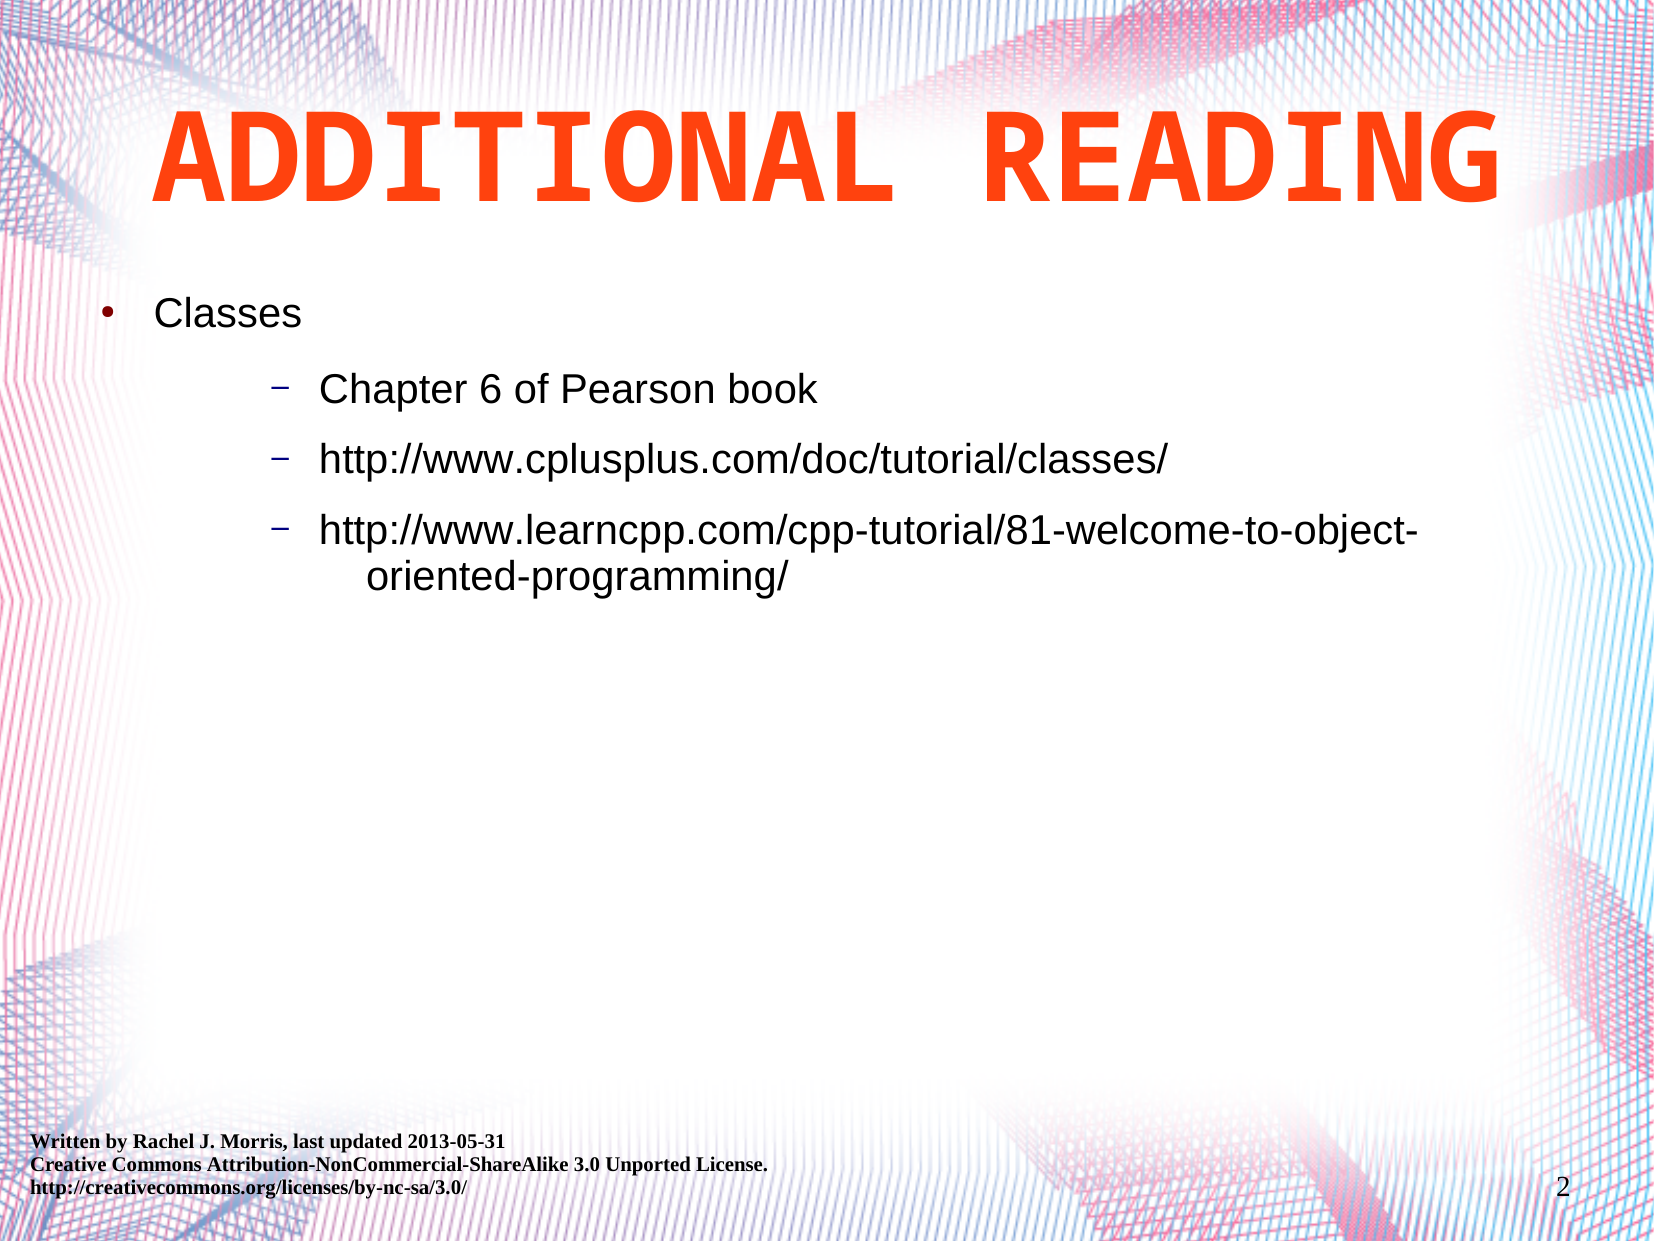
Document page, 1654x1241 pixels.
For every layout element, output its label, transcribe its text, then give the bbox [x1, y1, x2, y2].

list Classes Chapter 6 of Pearson book http://www.cplusplus.com/doc/tutorial/classes/ http://www.learncpp.com/cpp-tutorial/81-welcome-to-object-oriented-programming/ [82, 290, 1571, 1010]
title ADDITIONAL READING [82, 49, 1571, 257]
picture [0, 0, 1654, 1241]
